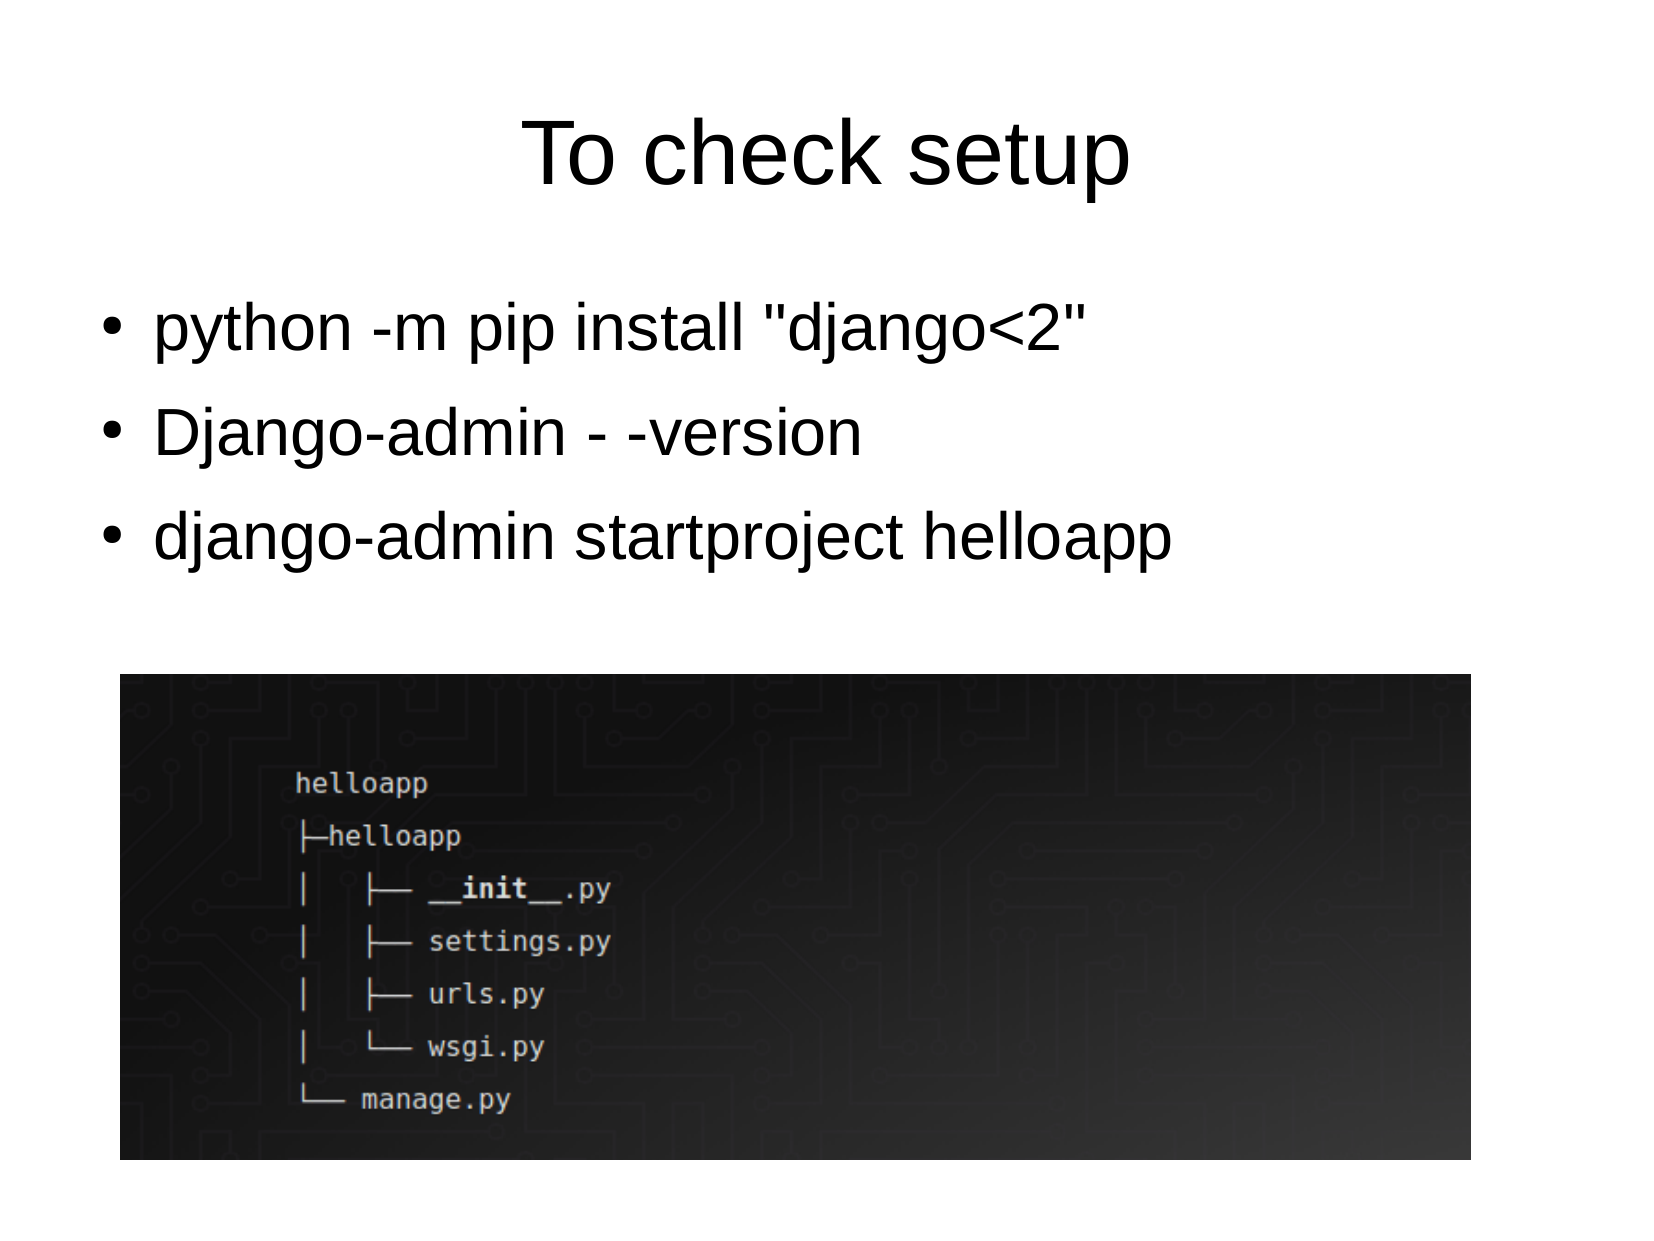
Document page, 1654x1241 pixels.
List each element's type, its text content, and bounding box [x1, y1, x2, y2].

picture [120, 674, 1471, 1160]
list python -m pip install "django<2" Django-admin - -version django-admin startproject helloapp [82, 290, 1571, 1010]
title To check setup [82, 49, 1571, 257]
